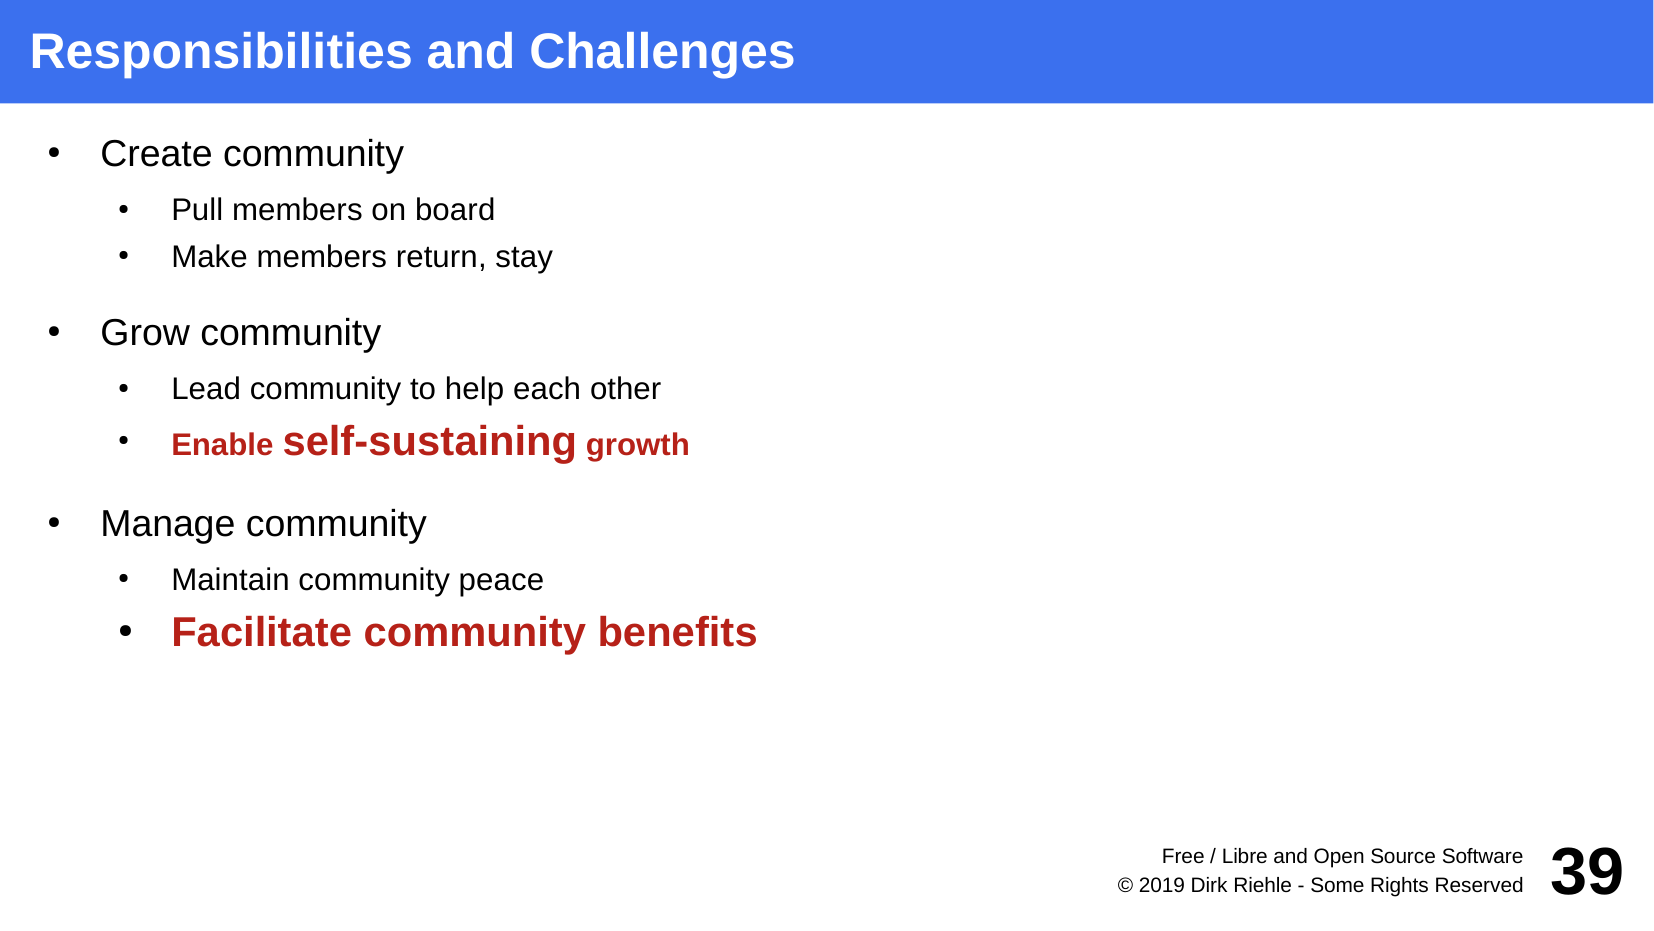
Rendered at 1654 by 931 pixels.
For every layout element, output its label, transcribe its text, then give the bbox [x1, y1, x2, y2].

title Responsibilities and Challenges [0, 0, 1654, 104]
list Create community Pull members on board Make members return, stay Grow community Lead community to help each other Enable self-sustaining growth Manage community Maintain community peace Facilitate community benefits [29, 132, 1625, 813]
